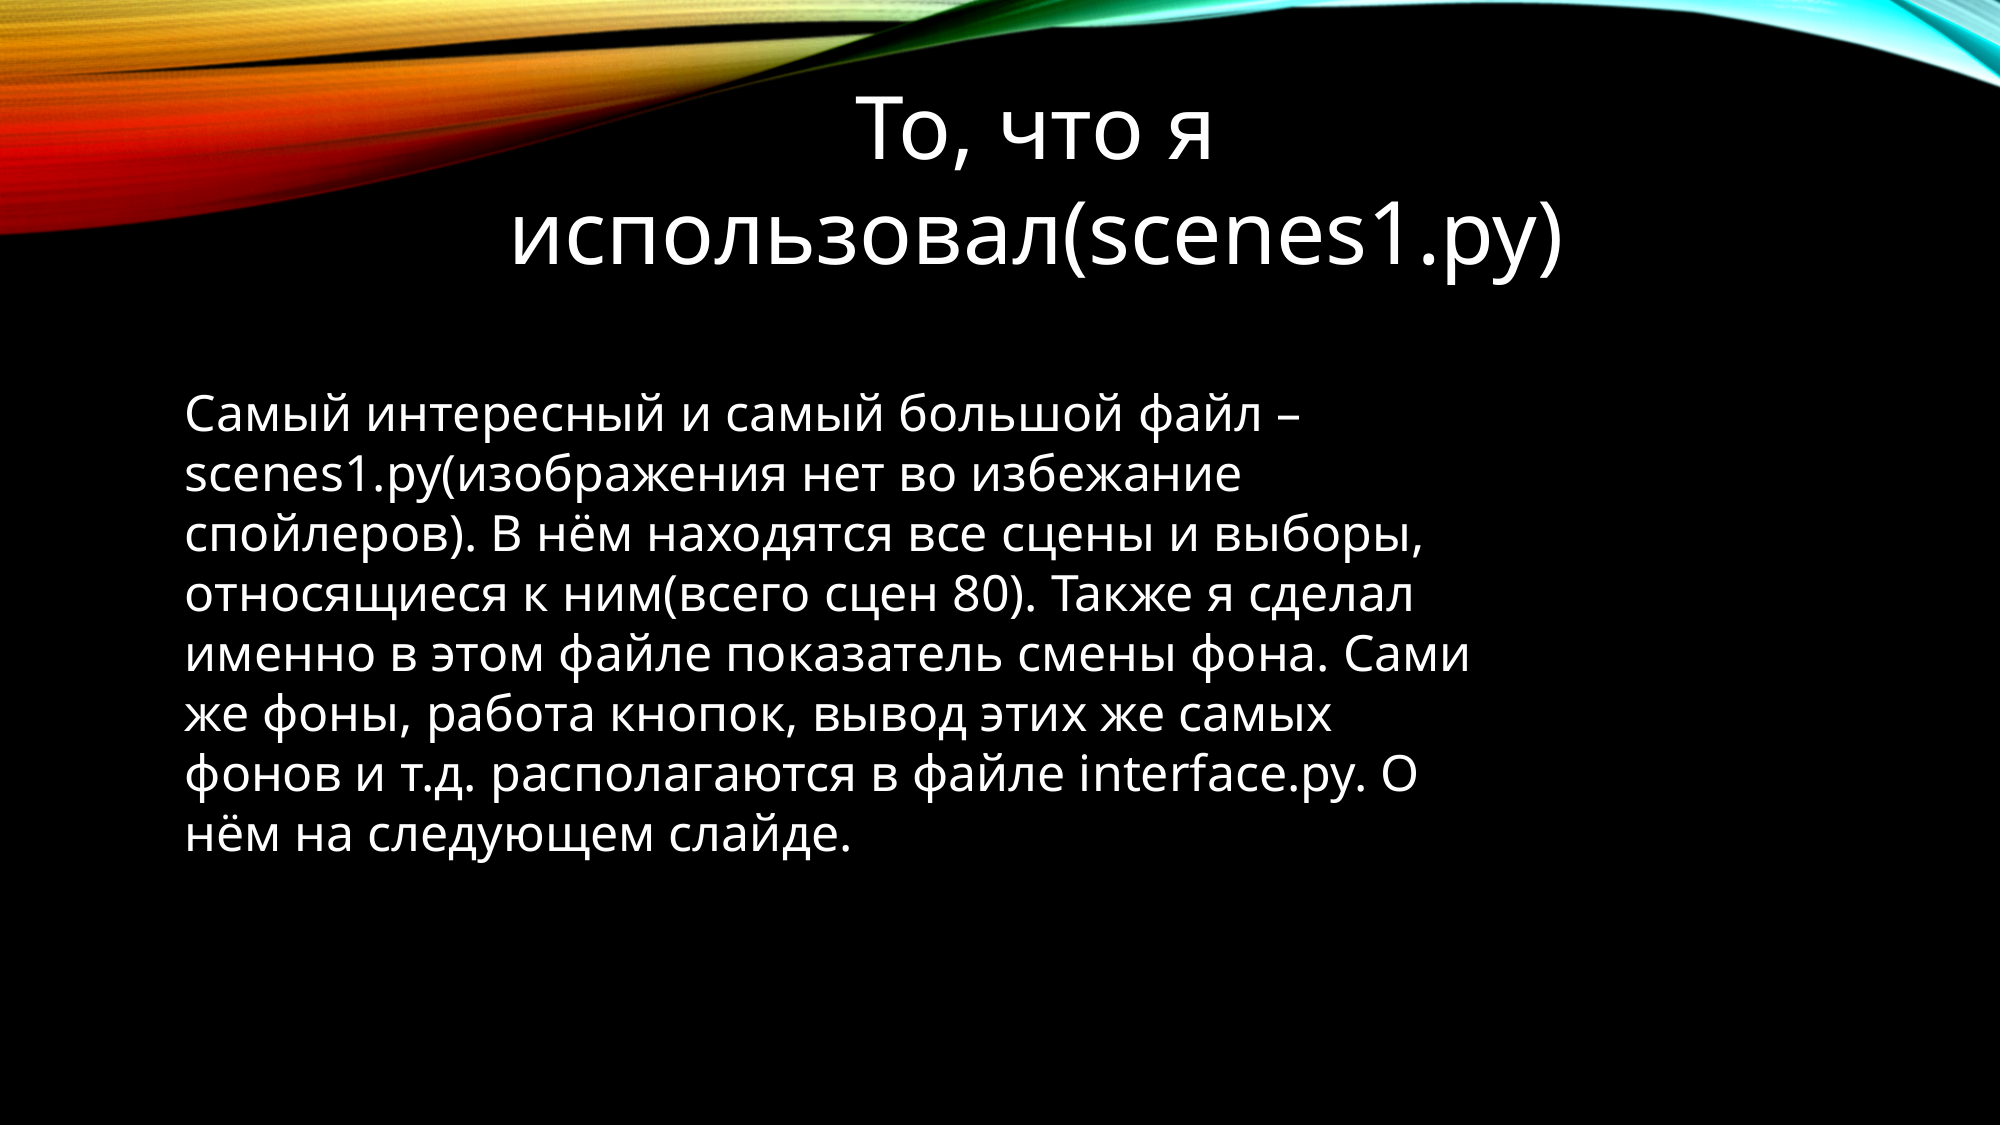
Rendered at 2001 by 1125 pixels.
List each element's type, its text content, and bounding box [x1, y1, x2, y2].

text_box То, что я использовал(scenes1.py) [472, 64, 1600, 290]
picture [0, 0, 2000, 237]
text_box Самый интересный и самый большой файл – scenes1.py(изображения нет во избежание спойлеров). В нём находятся все сцены и выборы, относящиеся к ним(всего сцен 80). Также я сделал именно в этом файле показатель смены фона. Сами же фоны, работа кнопок, вывод этих же самых фонов и т.д. располагаются в файле interface.py. О нём на следующем слайде. [170, 373, 1491, 869]
